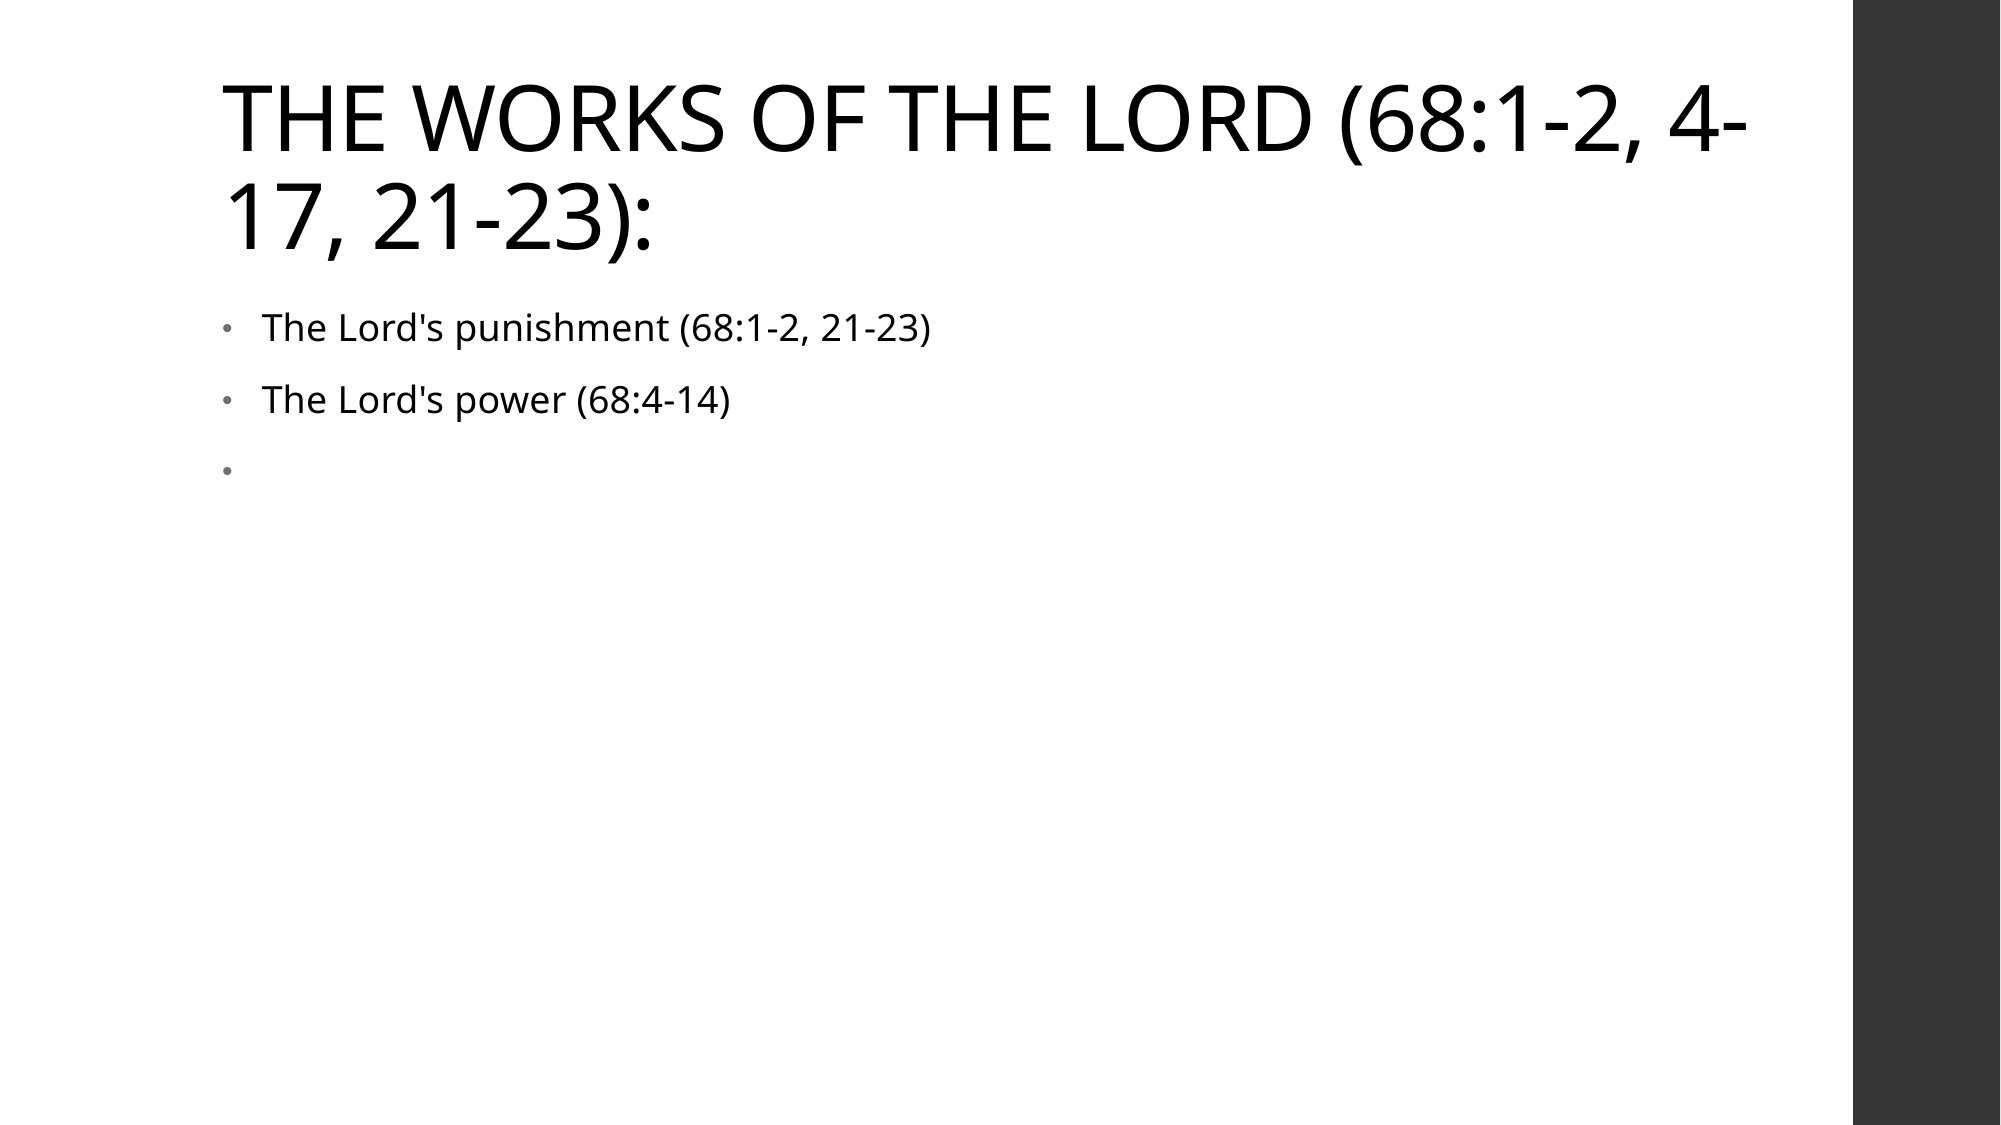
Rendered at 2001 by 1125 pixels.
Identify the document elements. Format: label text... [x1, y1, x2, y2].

list The Lord's punishment (68:1-2, 21-23) The Lord's power (68:4-14) [206, 299, 1617, 1014]
title THE WORKS OF THE LORD (68:1-2, 4-17, 21-23): [206, 60, 1797, 278]
